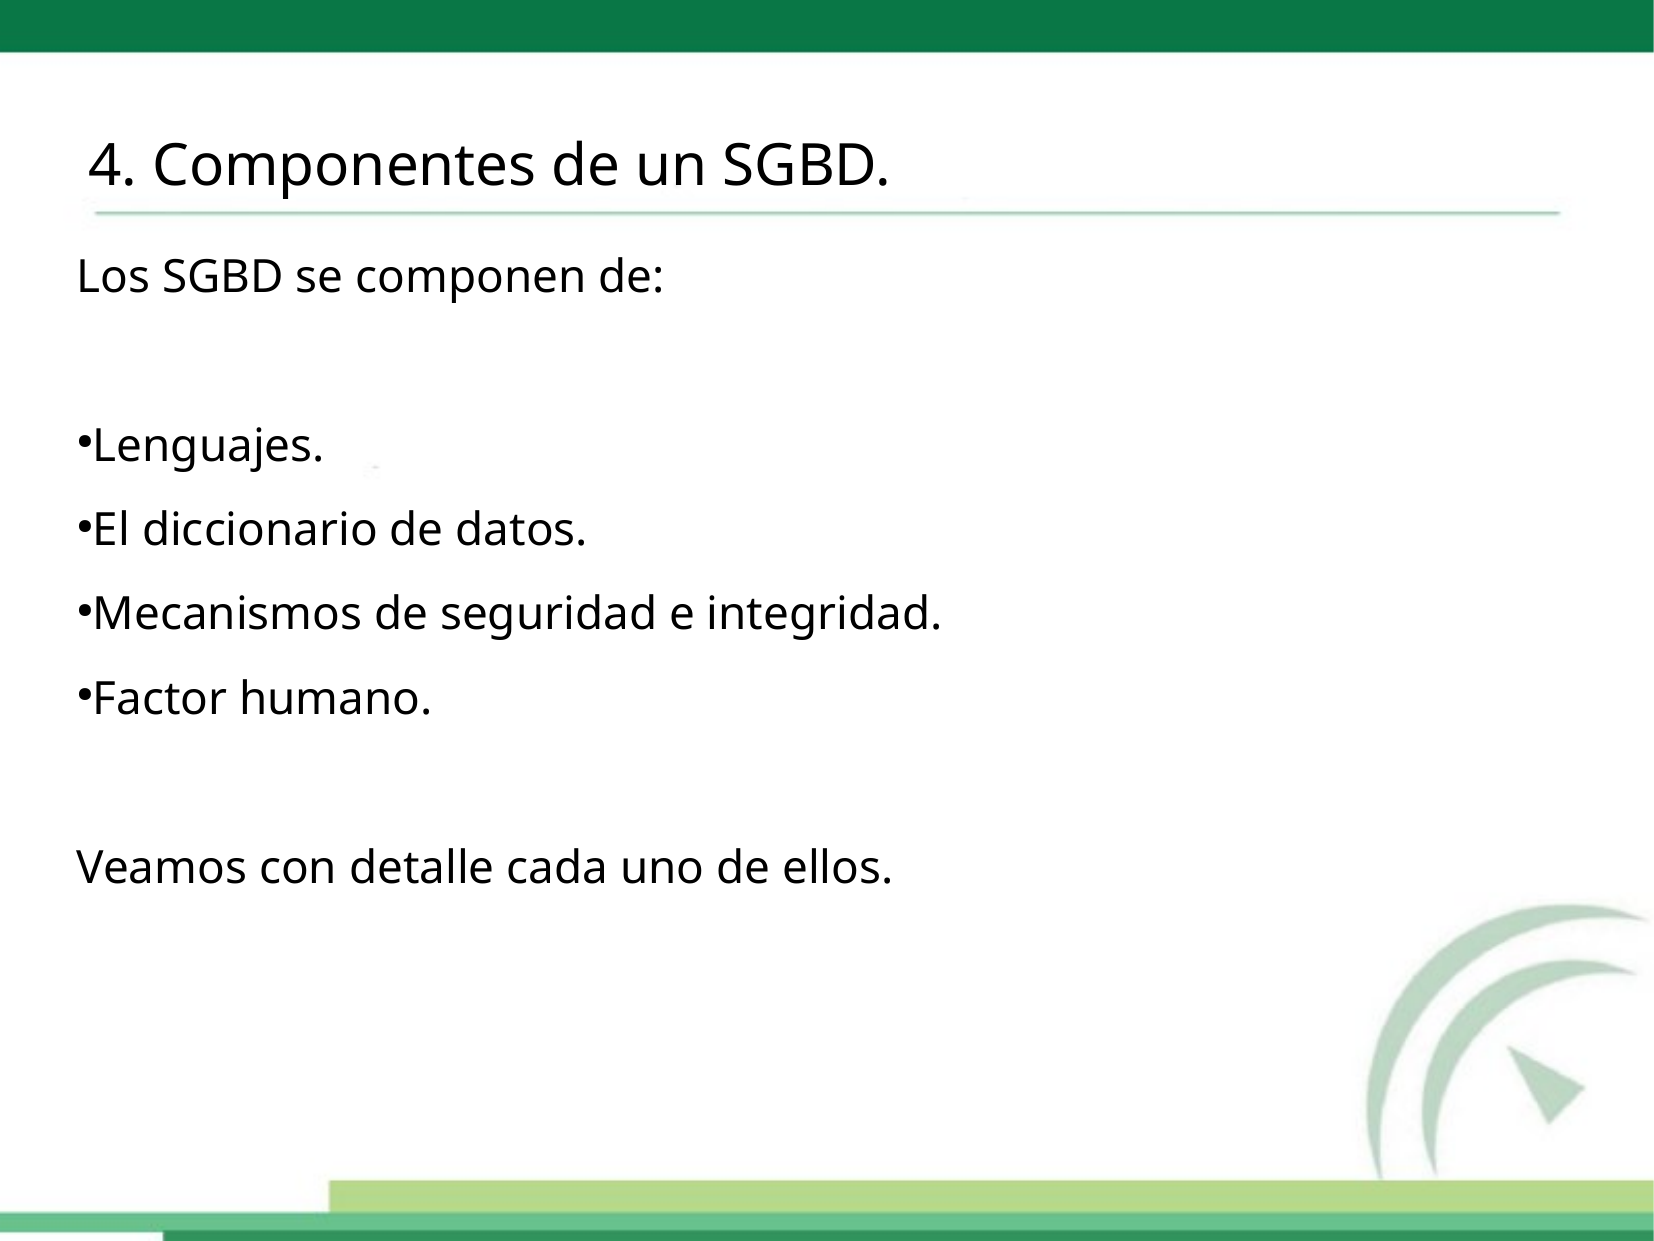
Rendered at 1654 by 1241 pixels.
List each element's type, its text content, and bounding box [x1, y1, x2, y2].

list Los SGBD se componen de: Lenguajes. El diccionario de datos. Mecanismos de seguridad e integridad. Factor humano. Veamos con detalle cada uno de ellos. [76, 246, 1595, 1051]
title 4. Componentes de un SGBD. [88, 58, 1577, 246]
